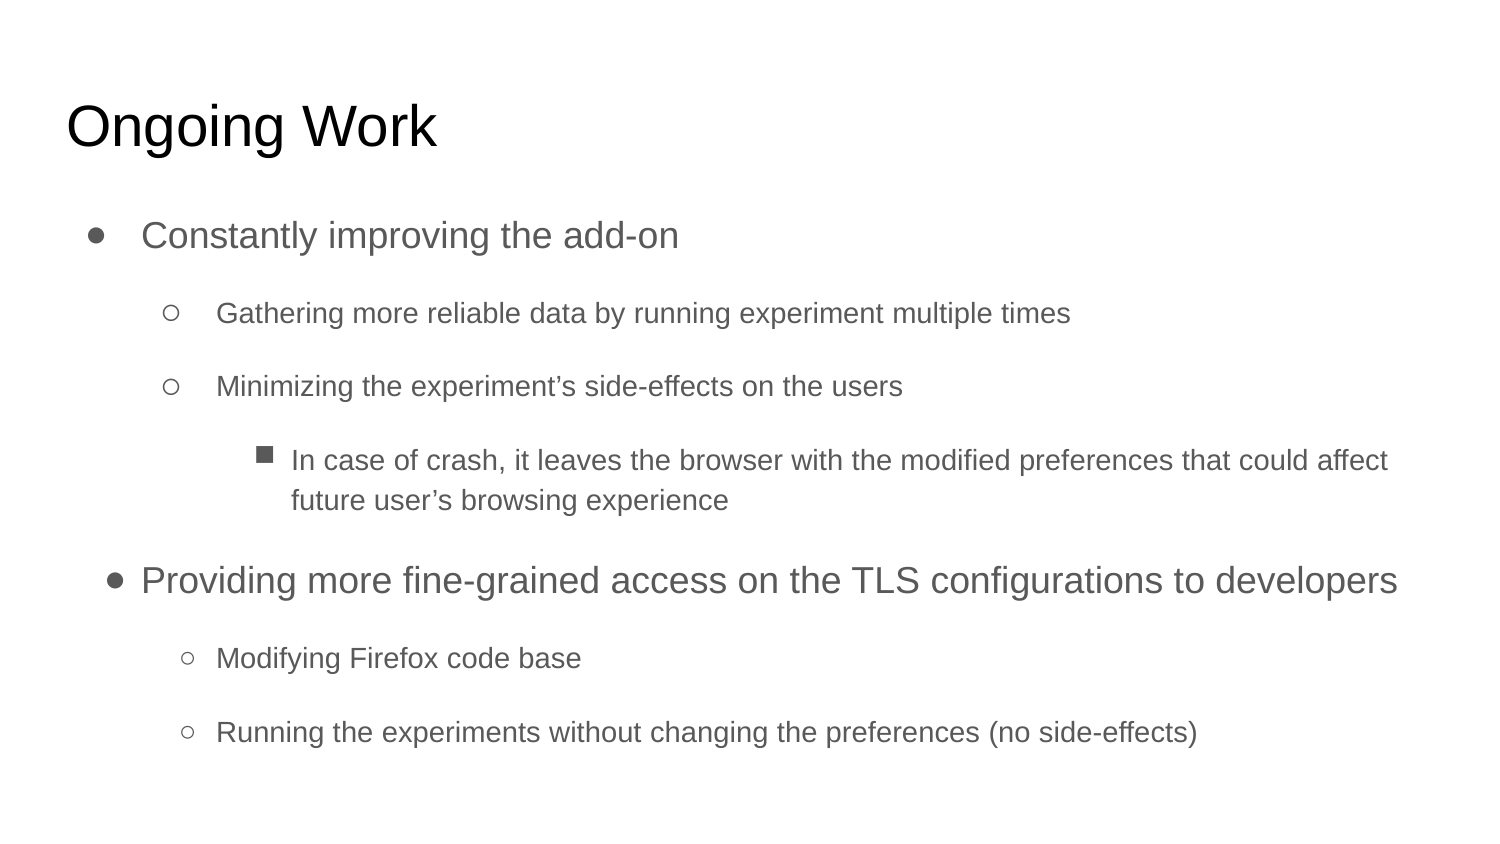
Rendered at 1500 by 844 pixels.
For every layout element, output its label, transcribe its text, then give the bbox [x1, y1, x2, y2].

list Constantly improving the add-on Gathering more reliable data by running experiment multiple times Minimizing the experiment’s side-effects on the users In case of crash, it leaves the browser with the modified preferences that could affect future user’s browsing experience Providing more fine-grained access on the TLS configurations to developers Modifying Firefox code base Running the experiments without changing the preferences (no side-effects) [51, 189, 1449, 750]
title Ongoing Work [51, 72, 1449, 167]
